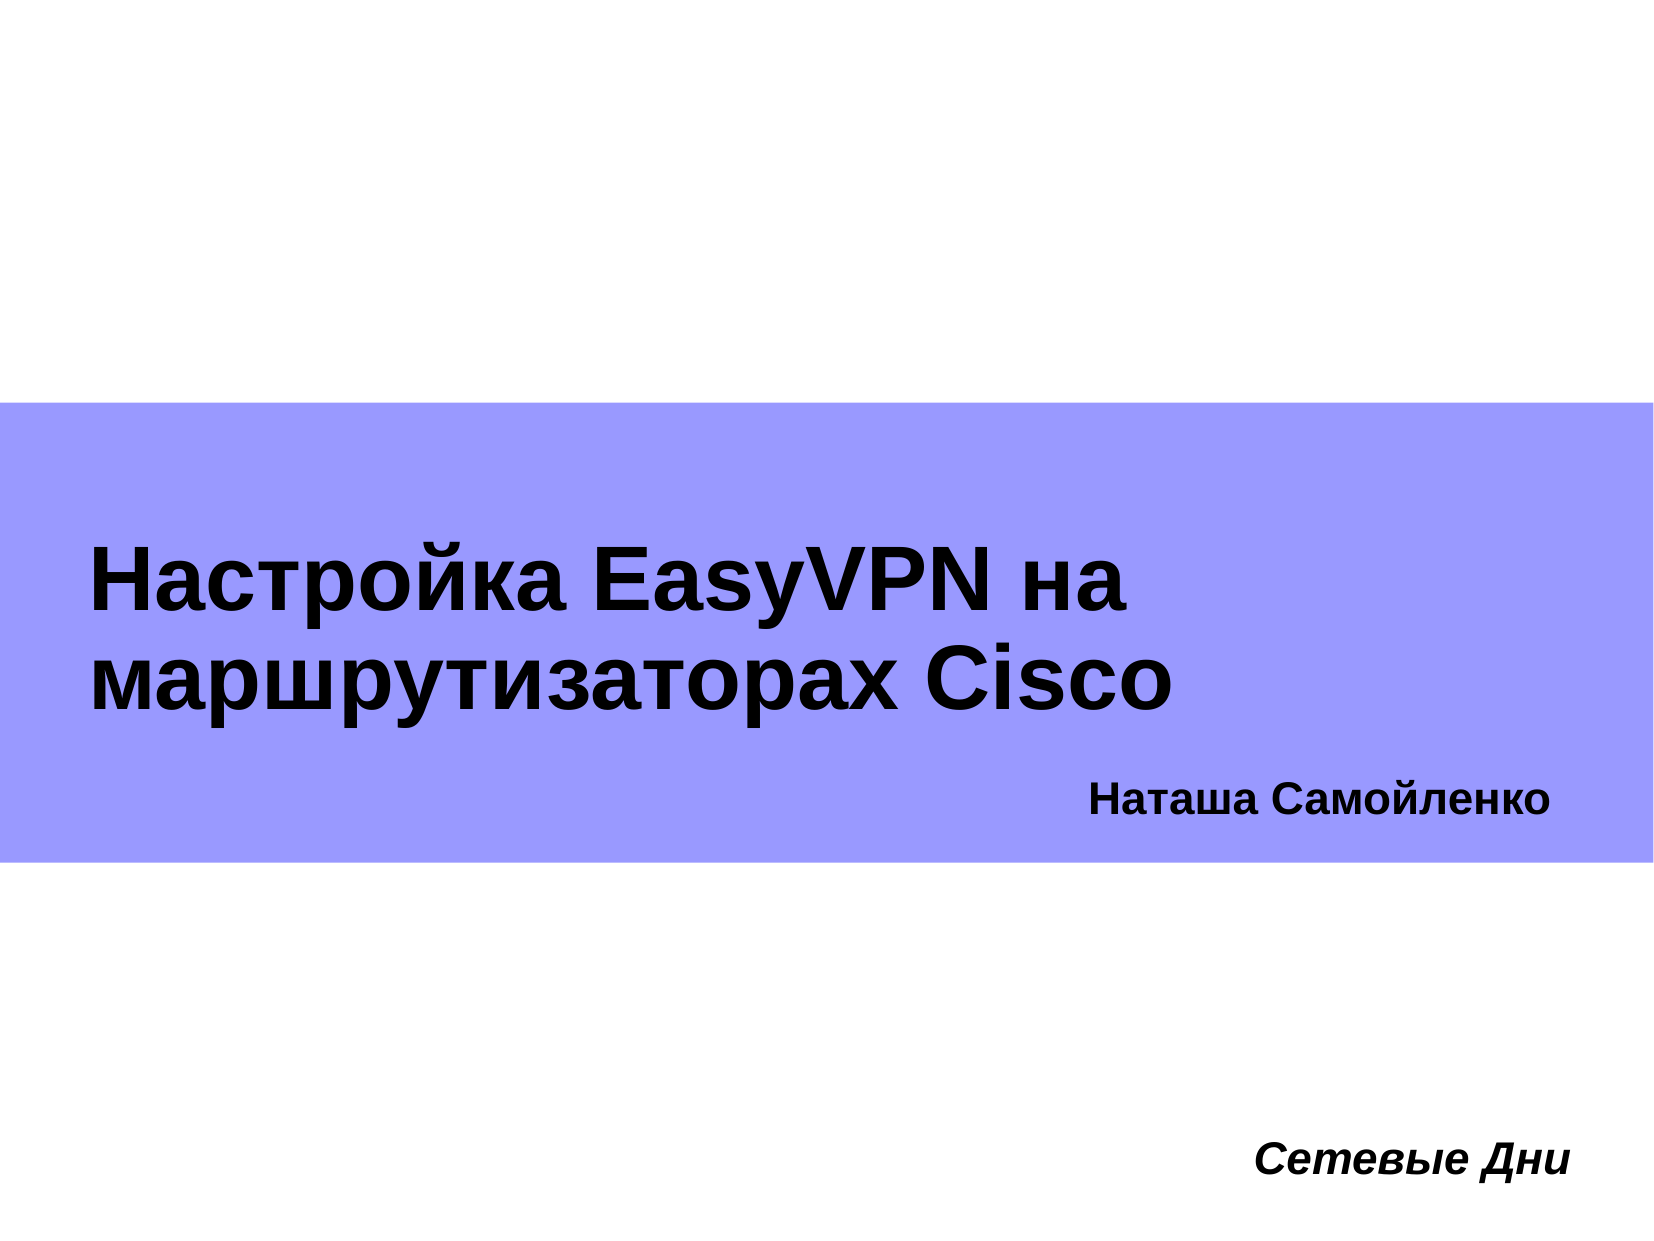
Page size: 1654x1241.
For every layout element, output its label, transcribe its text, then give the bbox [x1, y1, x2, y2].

text_box Настройка EasyVPN на маршрутизаторах Cisco [74, 524, 1613, 745]
text_box Наташа Самойленко [1074, 768, 1654, 869]
text_box Сетевые Дни [1240, 1128, 1613, 1212]
